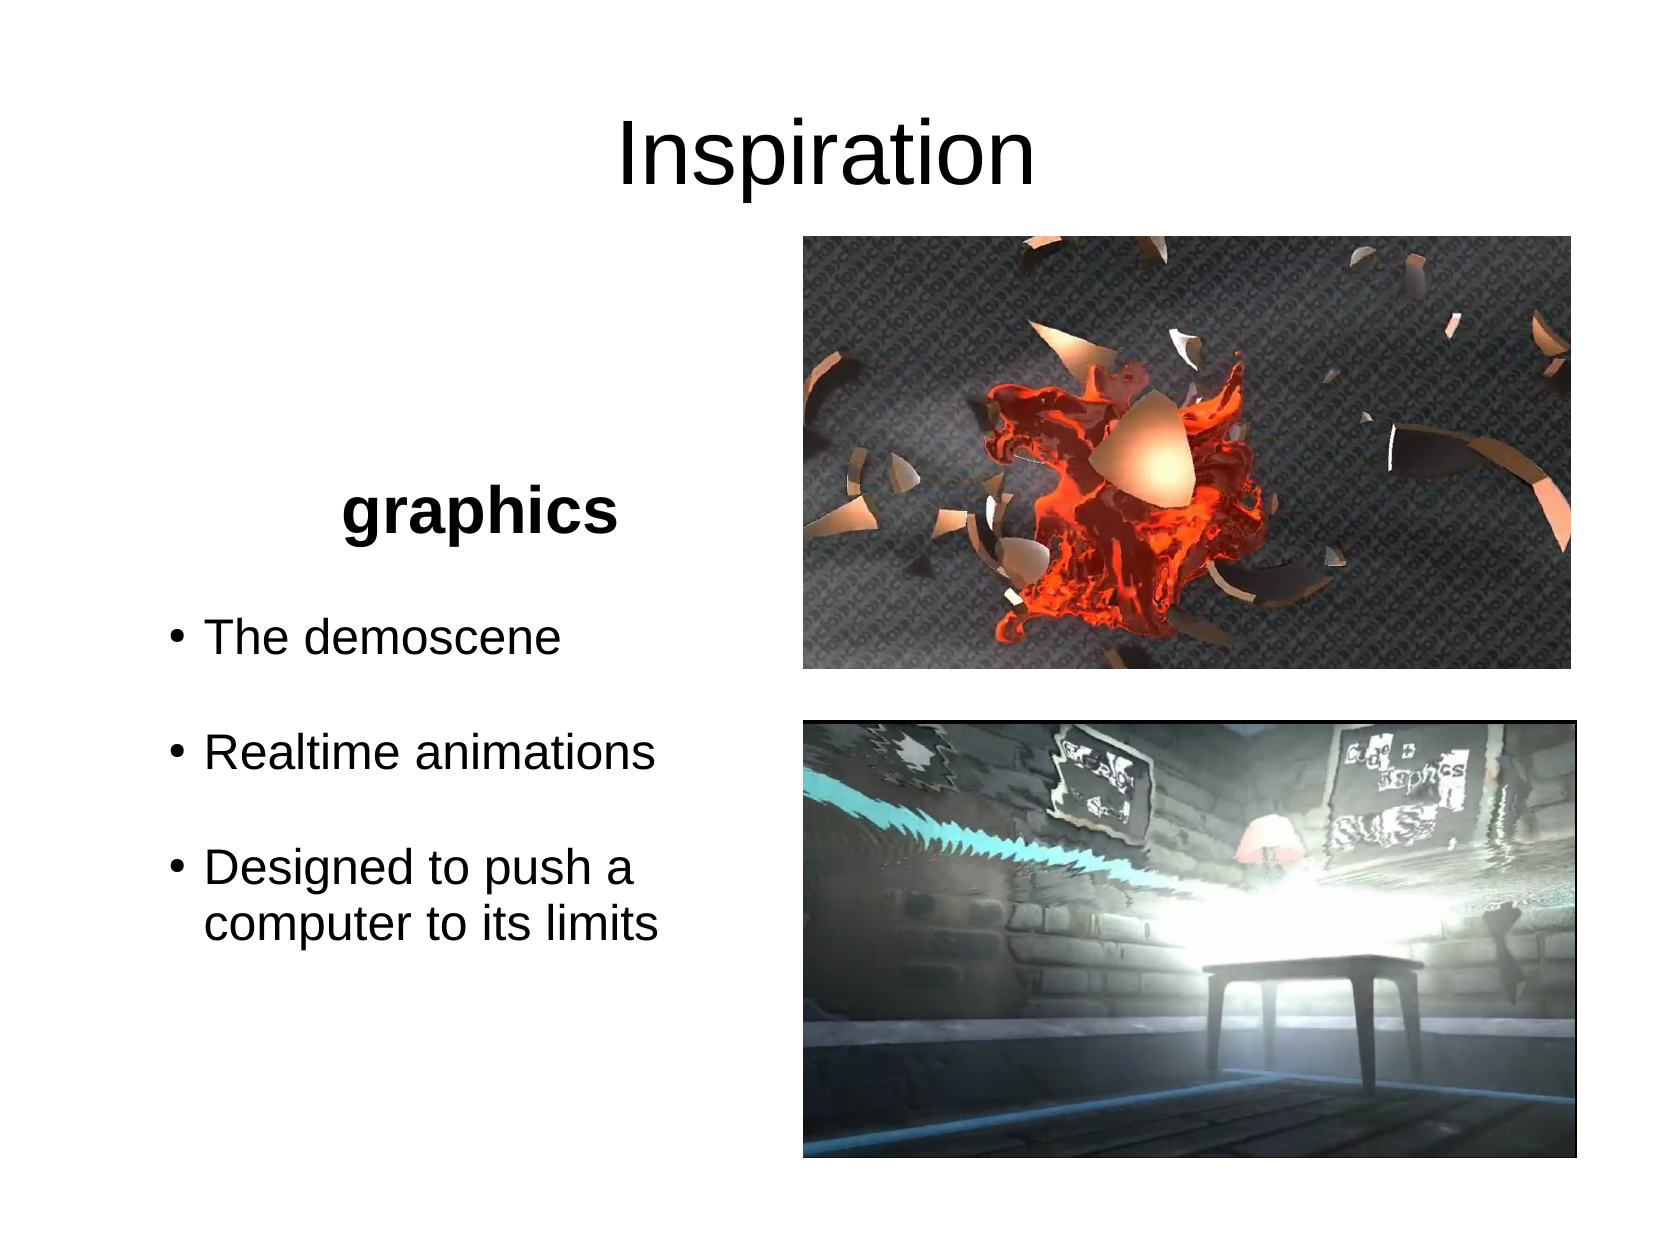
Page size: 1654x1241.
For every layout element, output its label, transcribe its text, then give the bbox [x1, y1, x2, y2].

text_box The demoscene Realtime animations Designed to push a computer to its limits [153, 602, 745, 1052]
picture [803, 236, 1571, 669]
text_box “Exploring and implementing real-time computer graphics and accurate physics” [82, 257, 1571, 833]
title Inspiration [82, 49, 1571, 257]
picture [803, 720, 1577, 1158]
